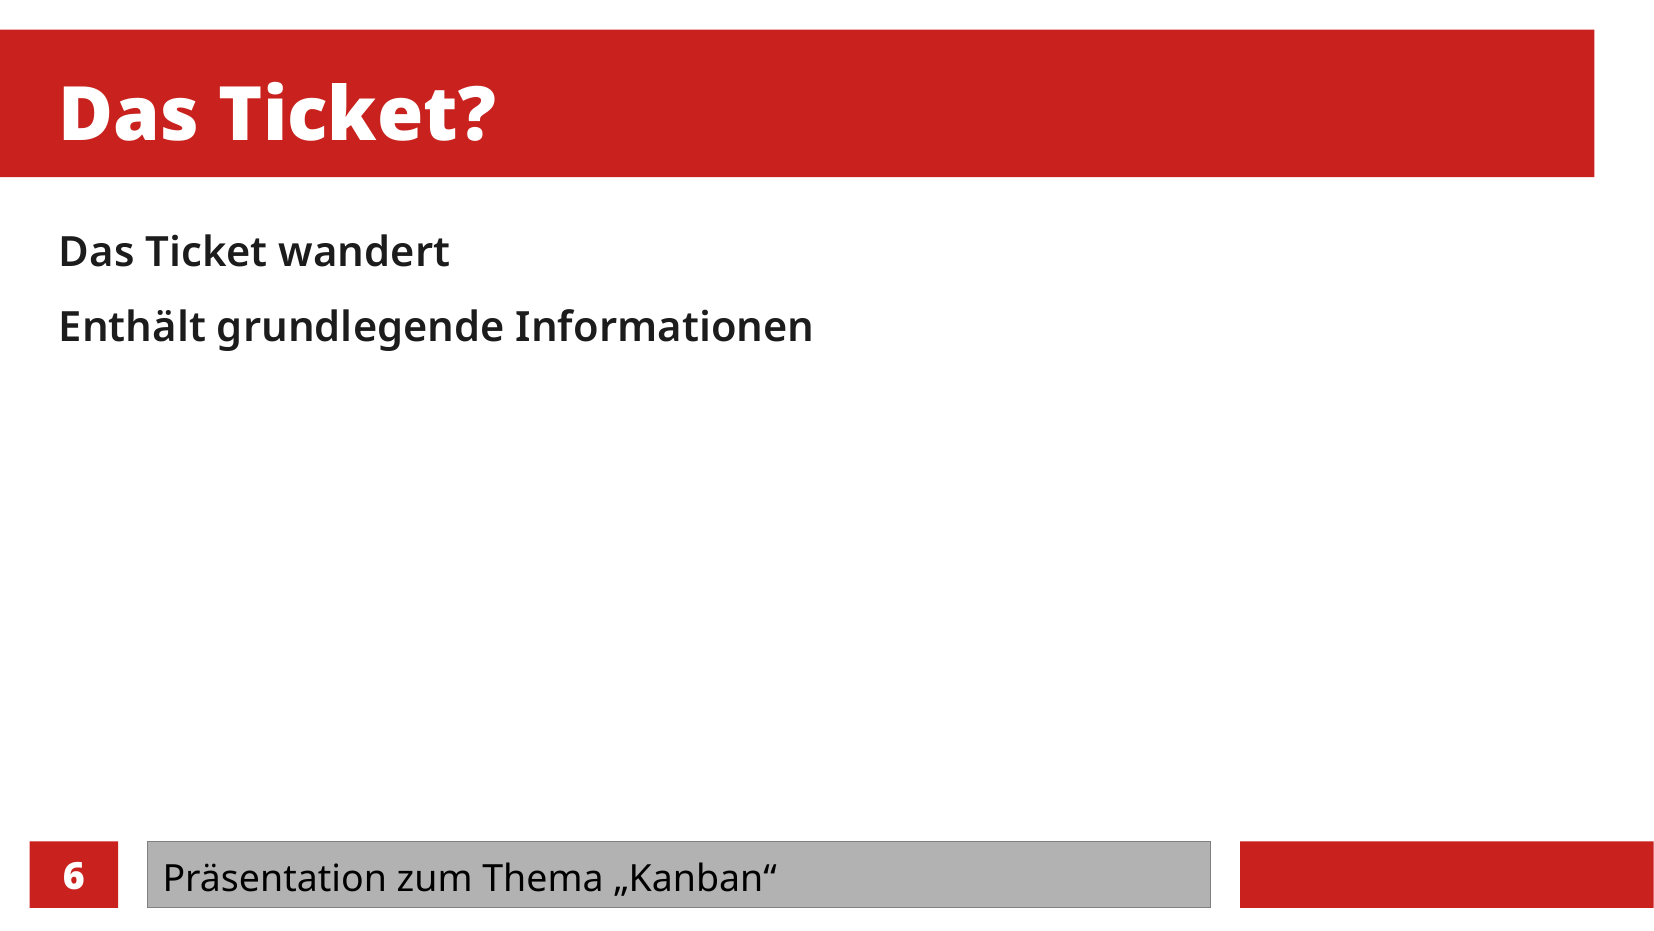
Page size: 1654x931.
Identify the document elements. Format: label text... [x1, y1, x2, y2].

title Das Ticket? [59, 44, 1595, 163]
list Das Ticket wandert Enthält grundlegende Informationen [59, 221, 1565, 798]
text_box Präsentation zum Thema „Kanban“ [147, 844, 730, 907]
